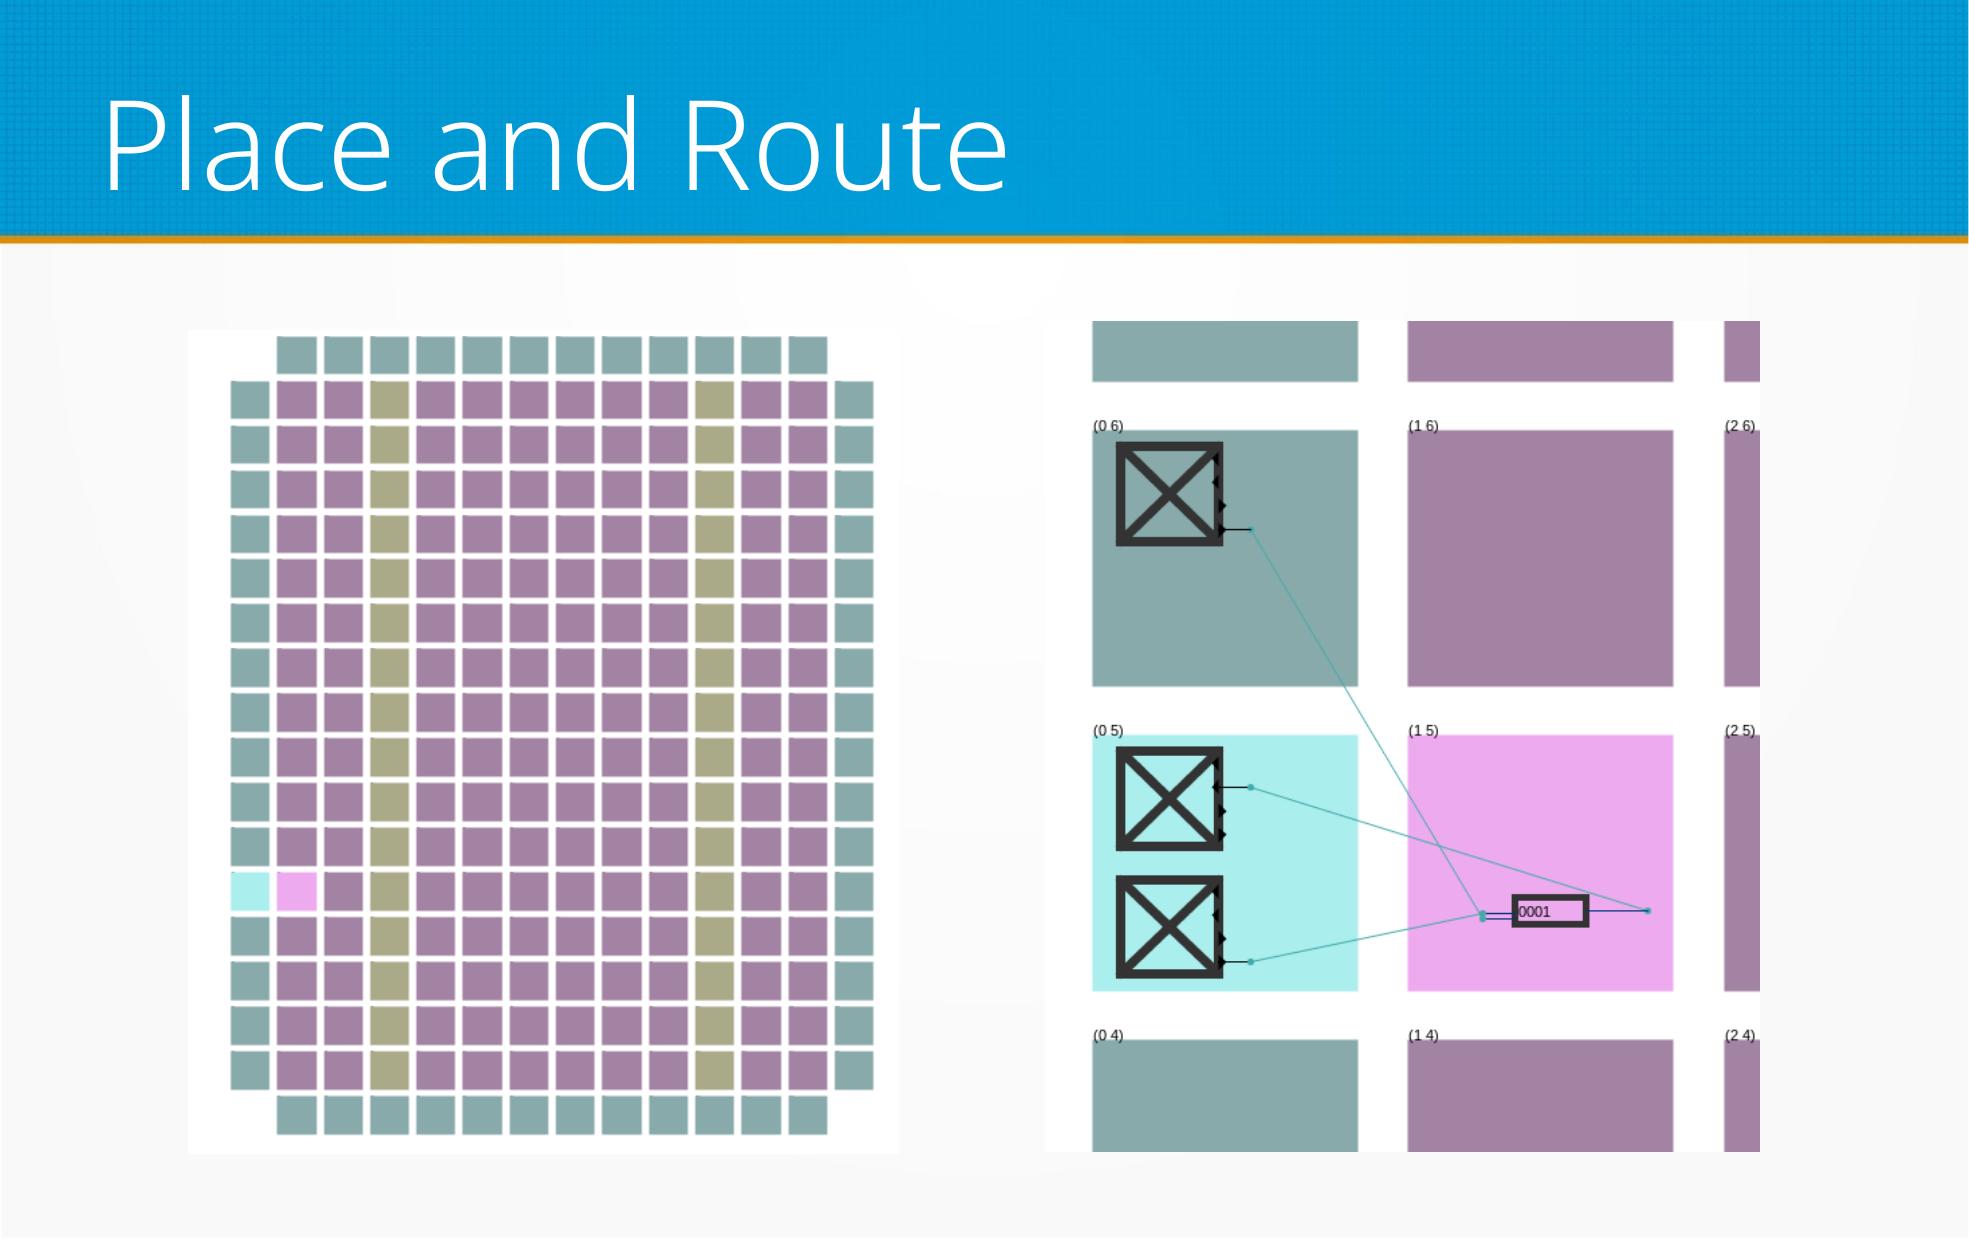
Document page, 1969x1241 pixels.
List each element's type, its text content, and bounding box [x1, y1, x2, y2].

title Place and Route [98, 19, 1870, 227]
picture [0, 233, 1969, 1241]
